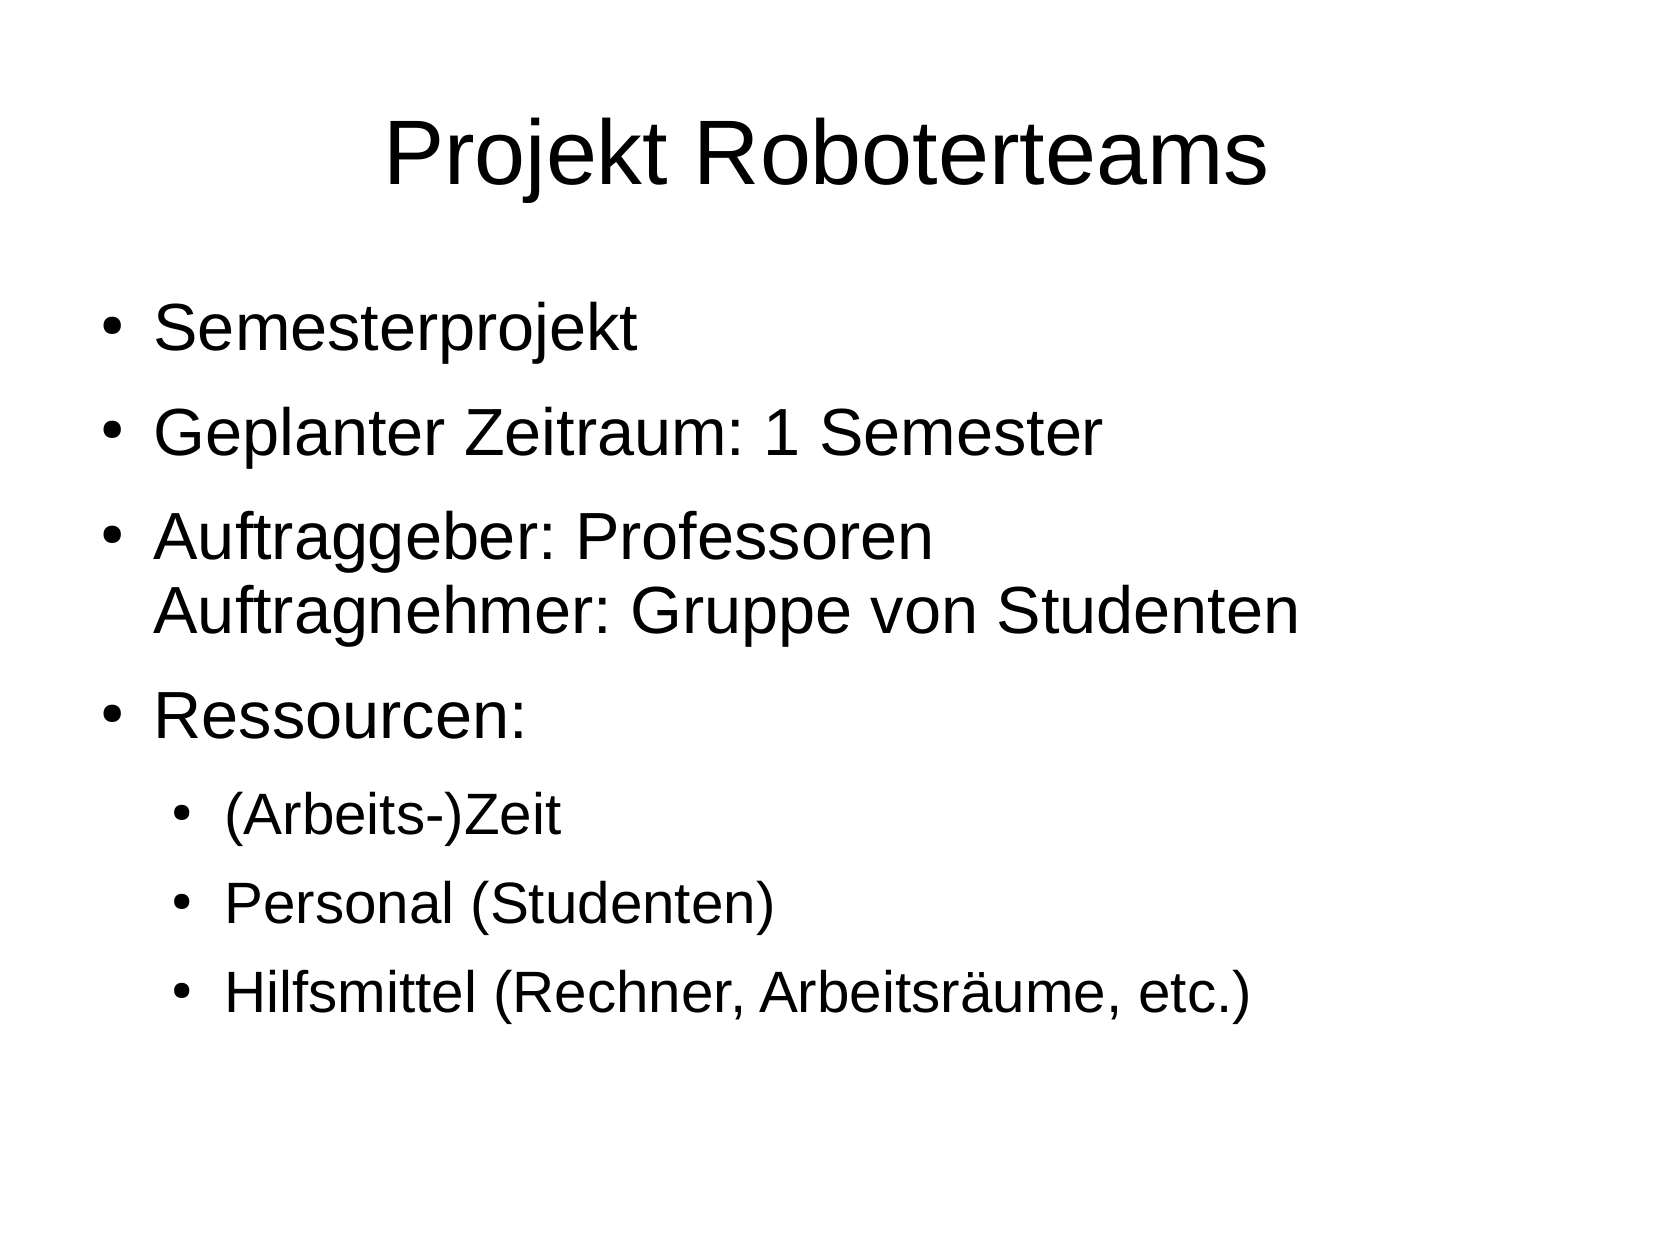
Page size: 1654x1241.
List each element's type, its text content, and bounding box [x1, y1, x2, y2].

title Projekt Roboterteams [82, 49, 1571, 257]
list Semesterprojekt Geplanter Zeitraum: 1 Semester Auftraggeber: Professoren Auftragnehmer: Gruppe von Studenten Ressourcen: (Arbeits-)Zeit Personal (Studenten) Hilfsmittel (Rechner, Arbeitsräume, etc.) [82, 290, 1571, 1109]
